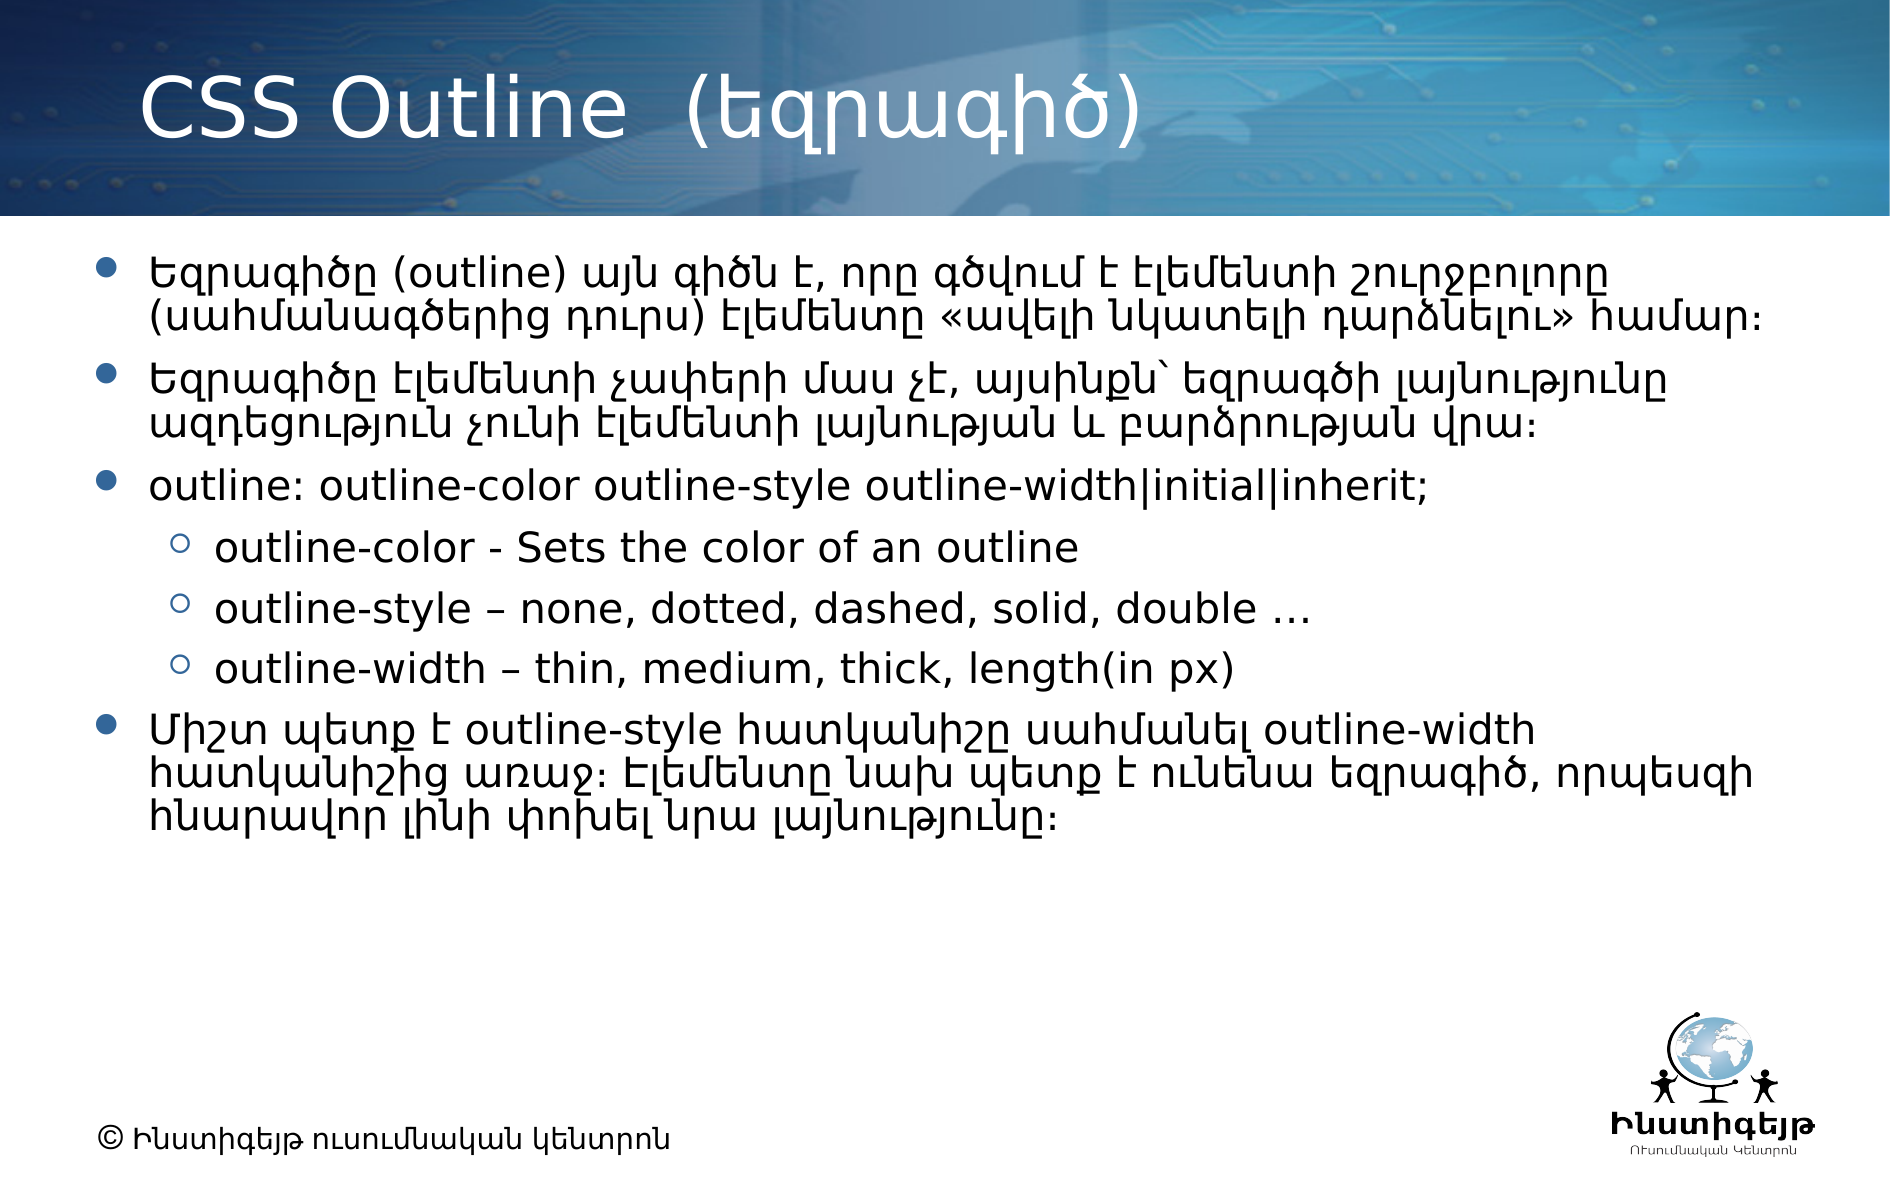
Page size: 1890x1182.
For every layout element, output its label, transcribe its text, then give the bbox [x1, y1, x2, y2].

text_box CSS Outline (եզրագիծ) [138, 82, 1801, 91]
list Եզրագիծը (outline) այն գիծն է, որը գծվում է էլեմենտի շուրջբոլորը (սահմանագծերից դուրս) էլեմենտը «ավելի նկատելի դարձնելու» համար։ Եզրագիծը էլեմենտի չափերի մաս չէ, այսինքն՝ եզրագծի լայնությունը ազդեցություն չունի էլեմենտի լայնության և բարձրության վրա։ outline: outline-color outline-style outline-width|initial|inherit; outline-color - Sets the color of an outline outline-style – none, dotted, dashed, solid, double … outline-width – thin, medium, thick, length(in px) Միշտ պետք է outline-style հատկանիշը սահմանել outline-width հատկանիշից առաջ։ Էլեմենտը նախ պետք է ունենա եզրագիծ, որպեսզի հնարավոր լինի փոխել նրա լայնությունը։ [93, 252, 1820, 277]
picture [1612, 1012, 1815, 1157]
picture [0, 0, 1890, 216]
